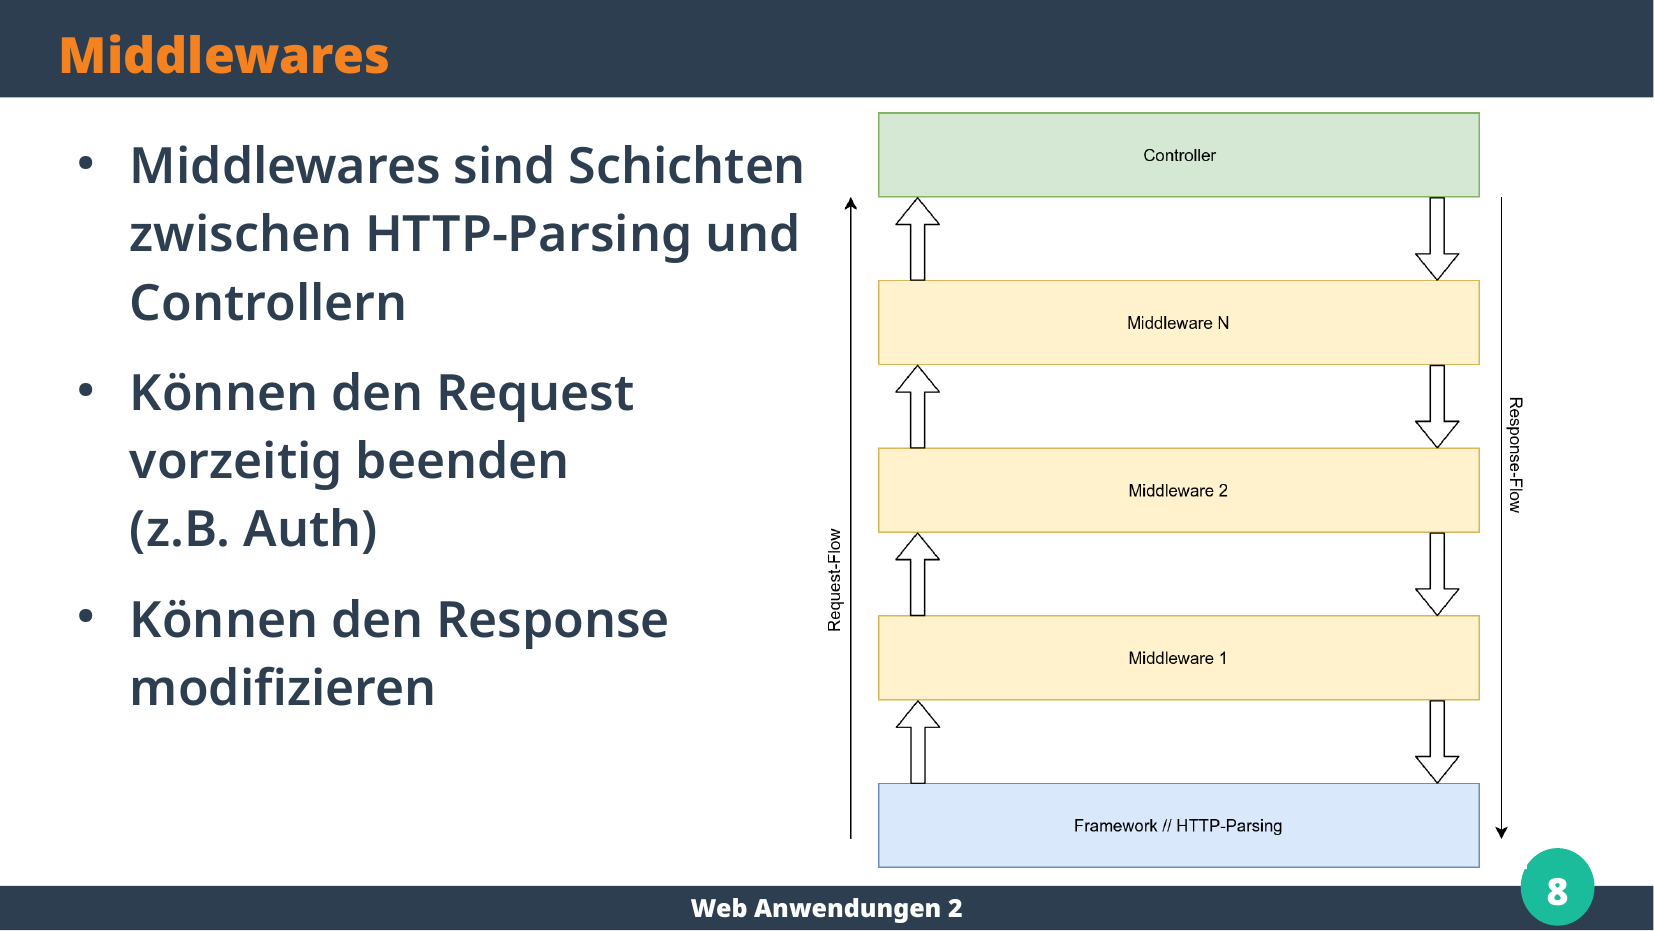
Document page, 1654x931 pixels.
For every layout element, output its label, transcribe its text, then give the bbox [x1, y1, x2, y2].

picture [826, 112, 1527, 869]
list Middlewares sind Schichten zwischen HTTP-Parsing und Controllern Können den Request vorzeitig beenden (z.B. Auth) Können den Response modifizieren [59, 129, 826, 864]
title Middlewares [59, 8, 1595, 89]
